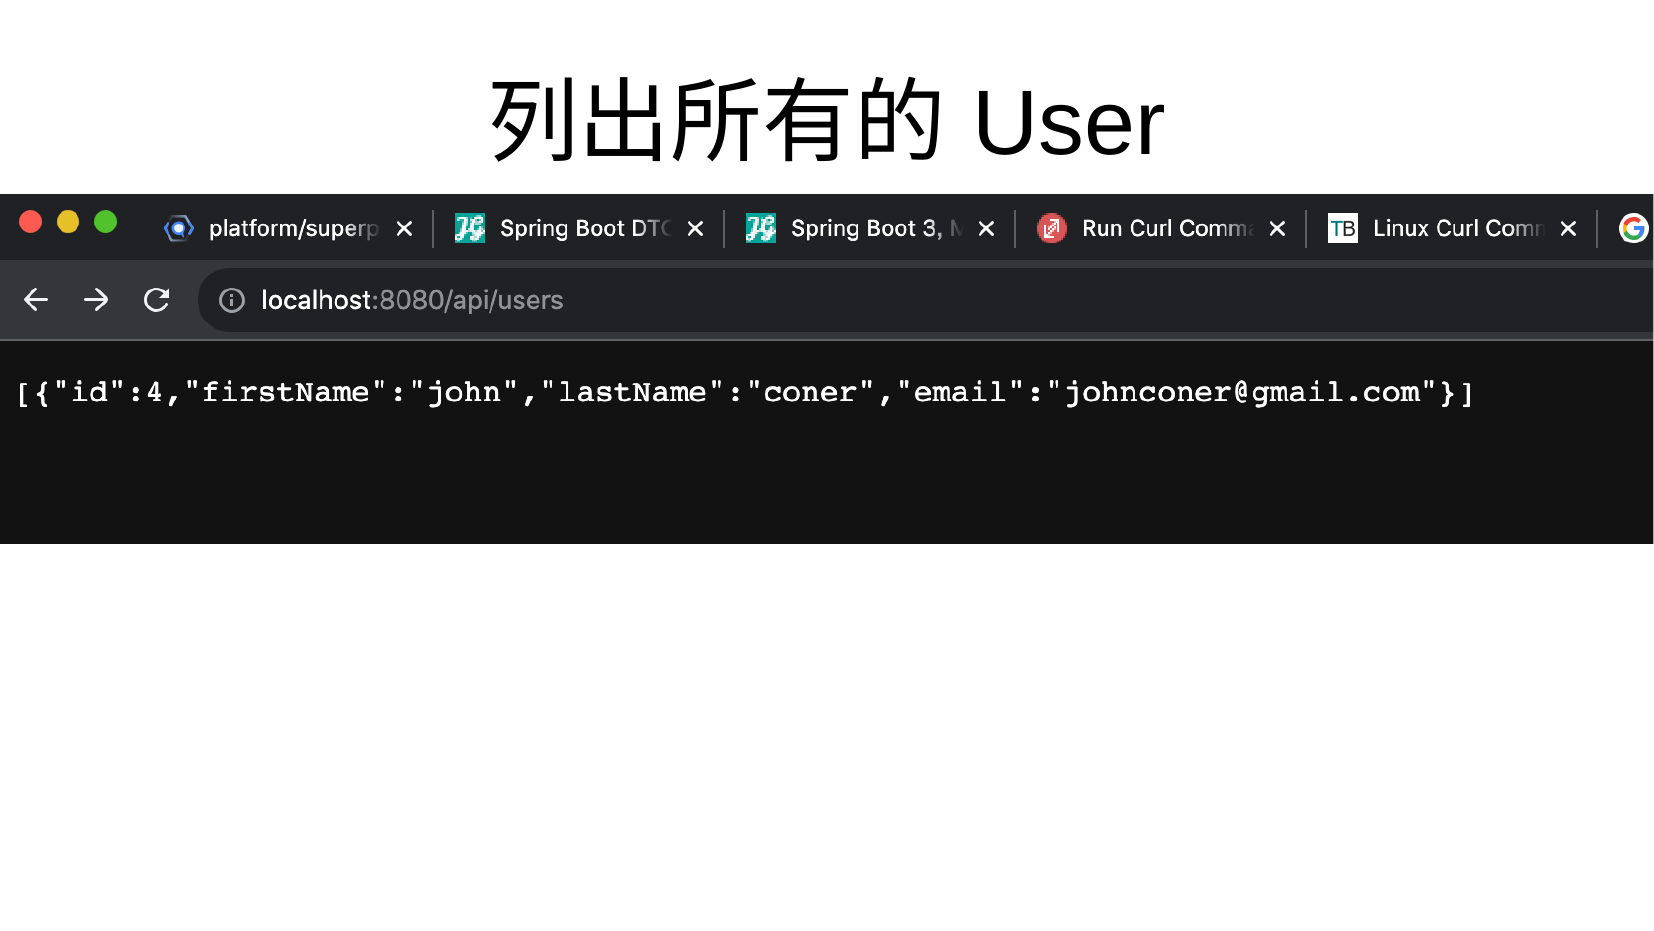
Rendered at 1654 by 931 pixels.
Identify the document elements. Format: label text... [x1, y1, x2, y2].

picture [0, 194, 1654, 544]
title 列出所有的User [82, 23, 1571, 206]
